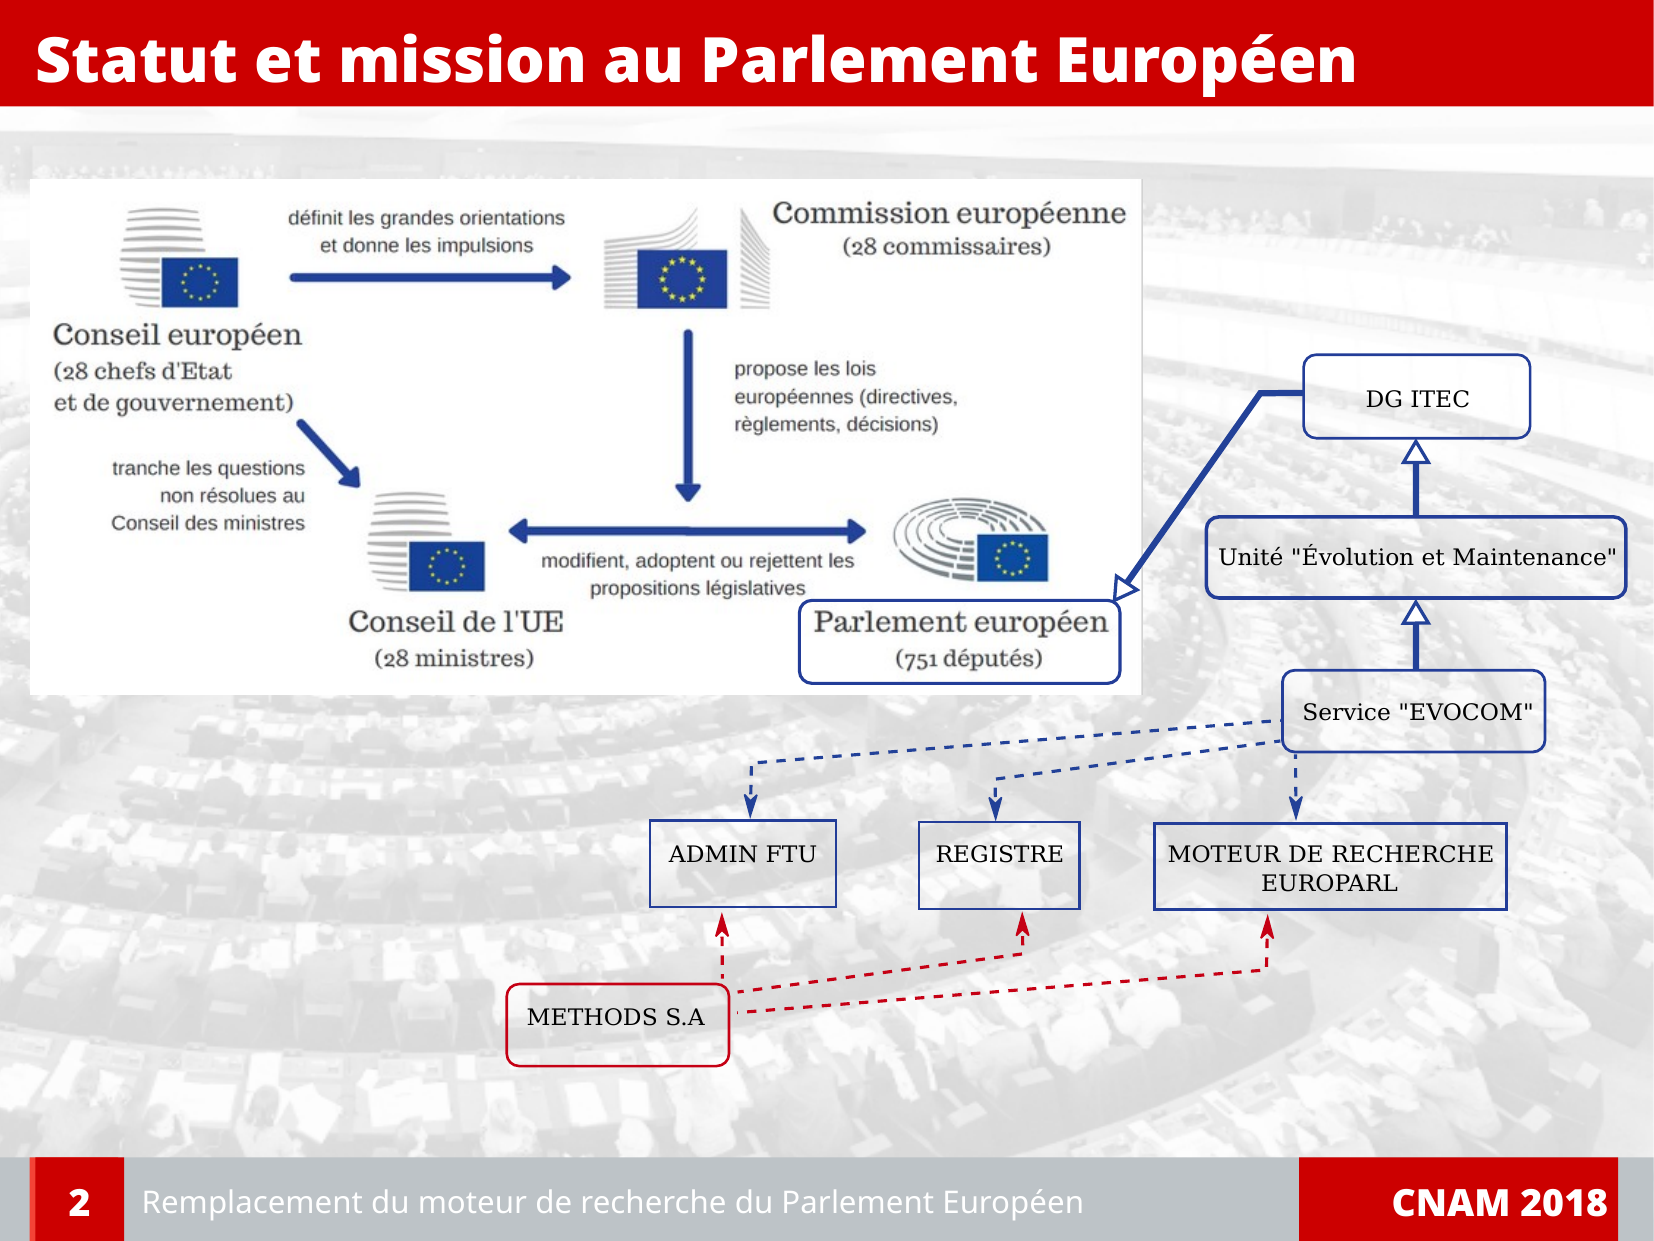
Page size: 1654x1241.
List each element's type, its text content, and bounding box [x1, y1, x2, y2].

title Statut et mission au Parlement Européen [35, 0, 1571, 101]
picture [0, 107, 1654, 1157]
